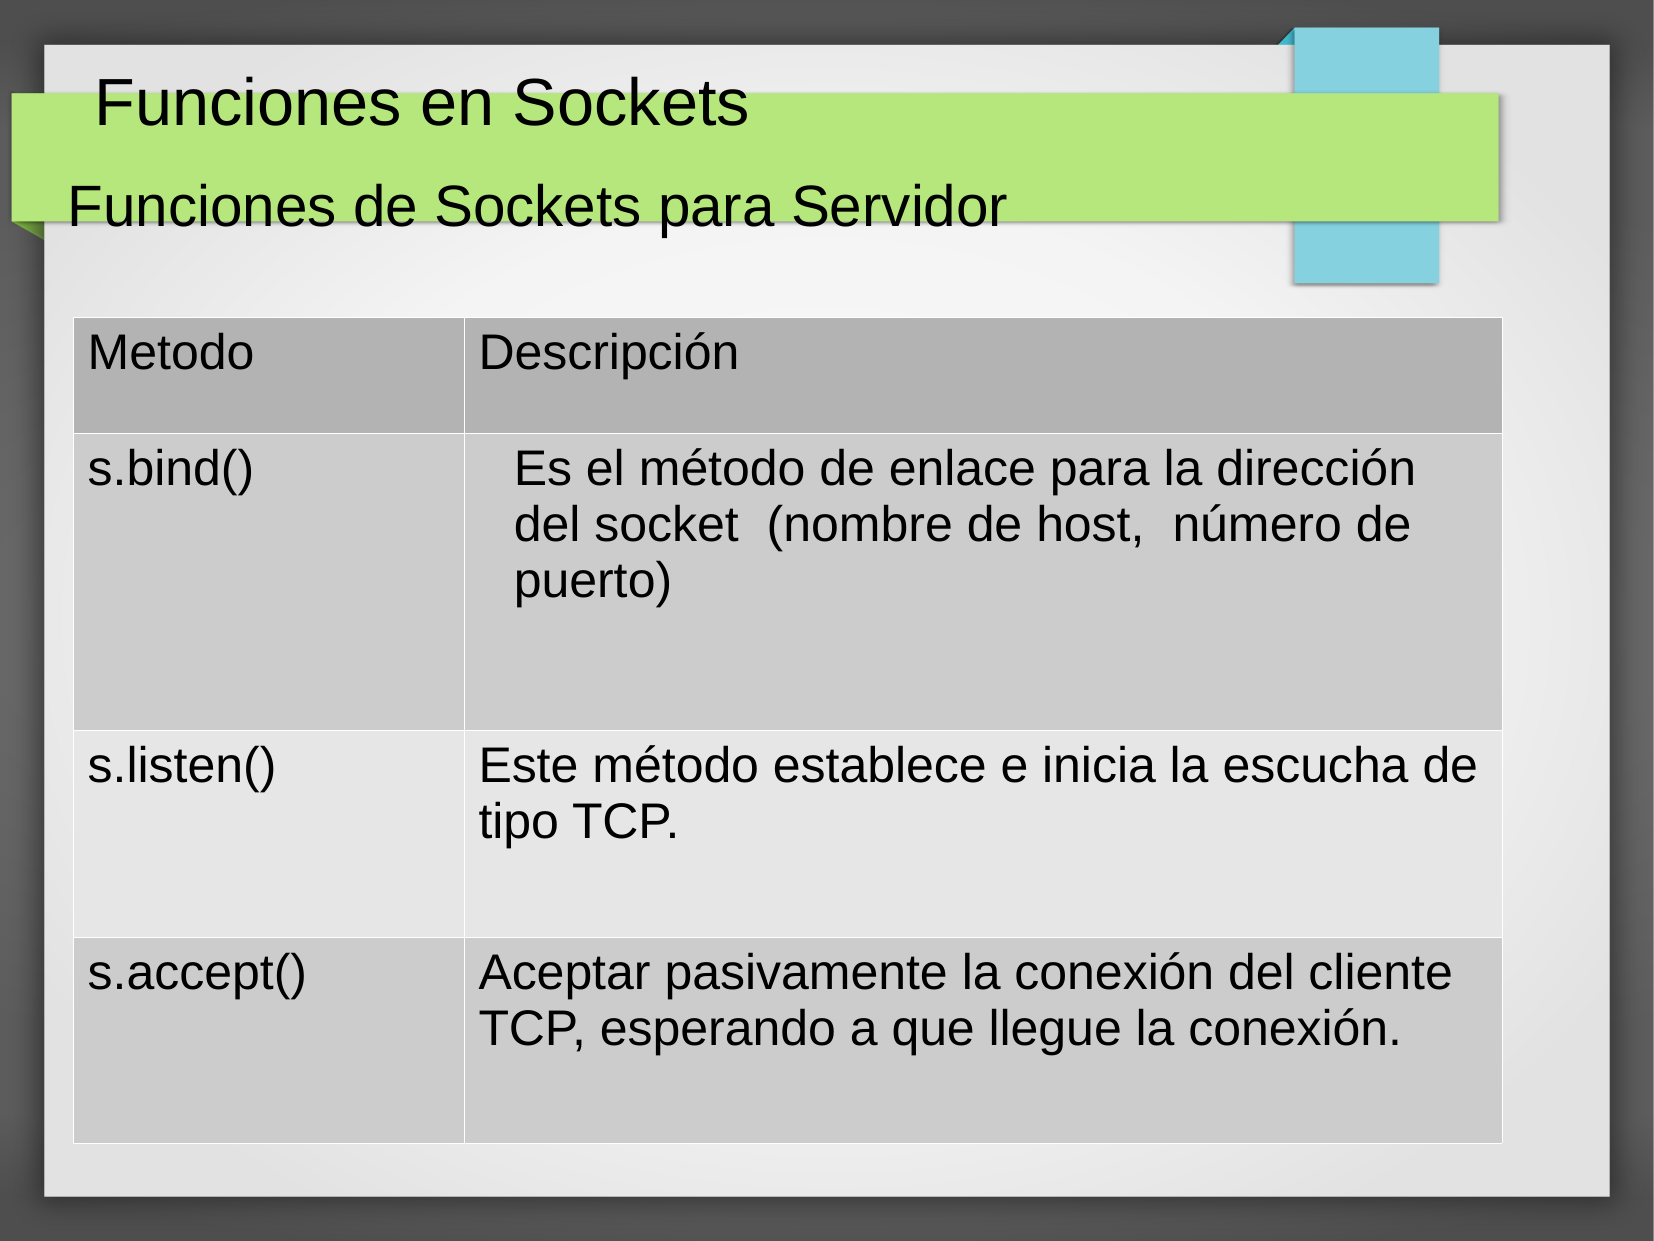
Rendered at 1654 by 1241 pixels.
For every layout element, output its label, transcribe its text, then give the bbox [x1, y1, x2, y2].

picture [0, 0, 1654, 1241]
table_cell s.bind() [74, 434, 464, 730]
table_cell s.listen() [74, 731, 464, 937]
table_cell Este método establece e inicia la escucha de tipo TCP. [465, 731, 1502, 937]
title Funciones en Sockets [70, 50, 1560, 154]
table_cell Es el método de enlace para la dirección del socket (nombre de host, número de puerto) [465, 434, 1502, 730]
table_cell Aceptar pasivamente la conexión del cliente TCP, esperando a que llegue la conexión. [465, 938, 1502, 1143]
table_header Descripción [465, 318, 1502, 433]
table_cell s.accept() [74, 938, 464, 1143]
title Funciones de Sockets para Servidor [47, 165, 1536, 249]
table_header Metodo [74, 318, 464, 433]
